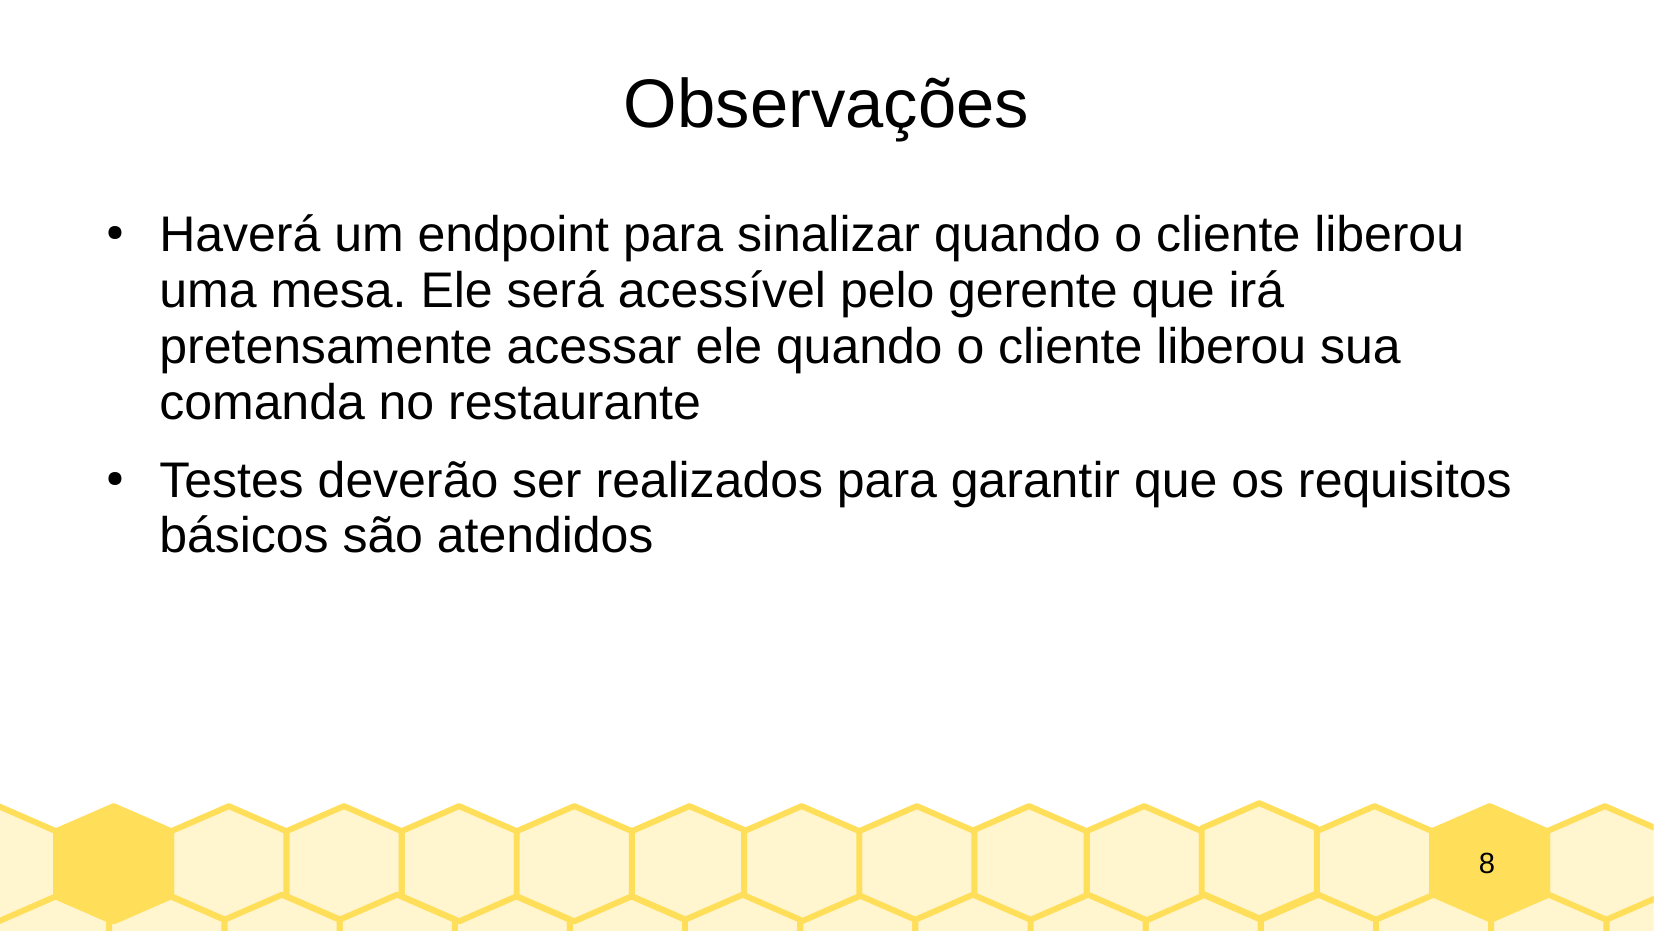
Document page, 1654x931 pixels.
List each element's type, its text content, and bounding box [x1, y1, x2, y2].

list Haverá um endpoint para sinalizar quando o cliente liberou uma mesa. Ele será acessível pelo gerente que irá pretensamente acessar ele quando o cliente liberou sua comanda no restaurante Testes deverão ser realizados para garantir que os requisitos básicos são atendidos [88, 206, 1565, 739]
title Observações [88, 29, 1565, 178]
